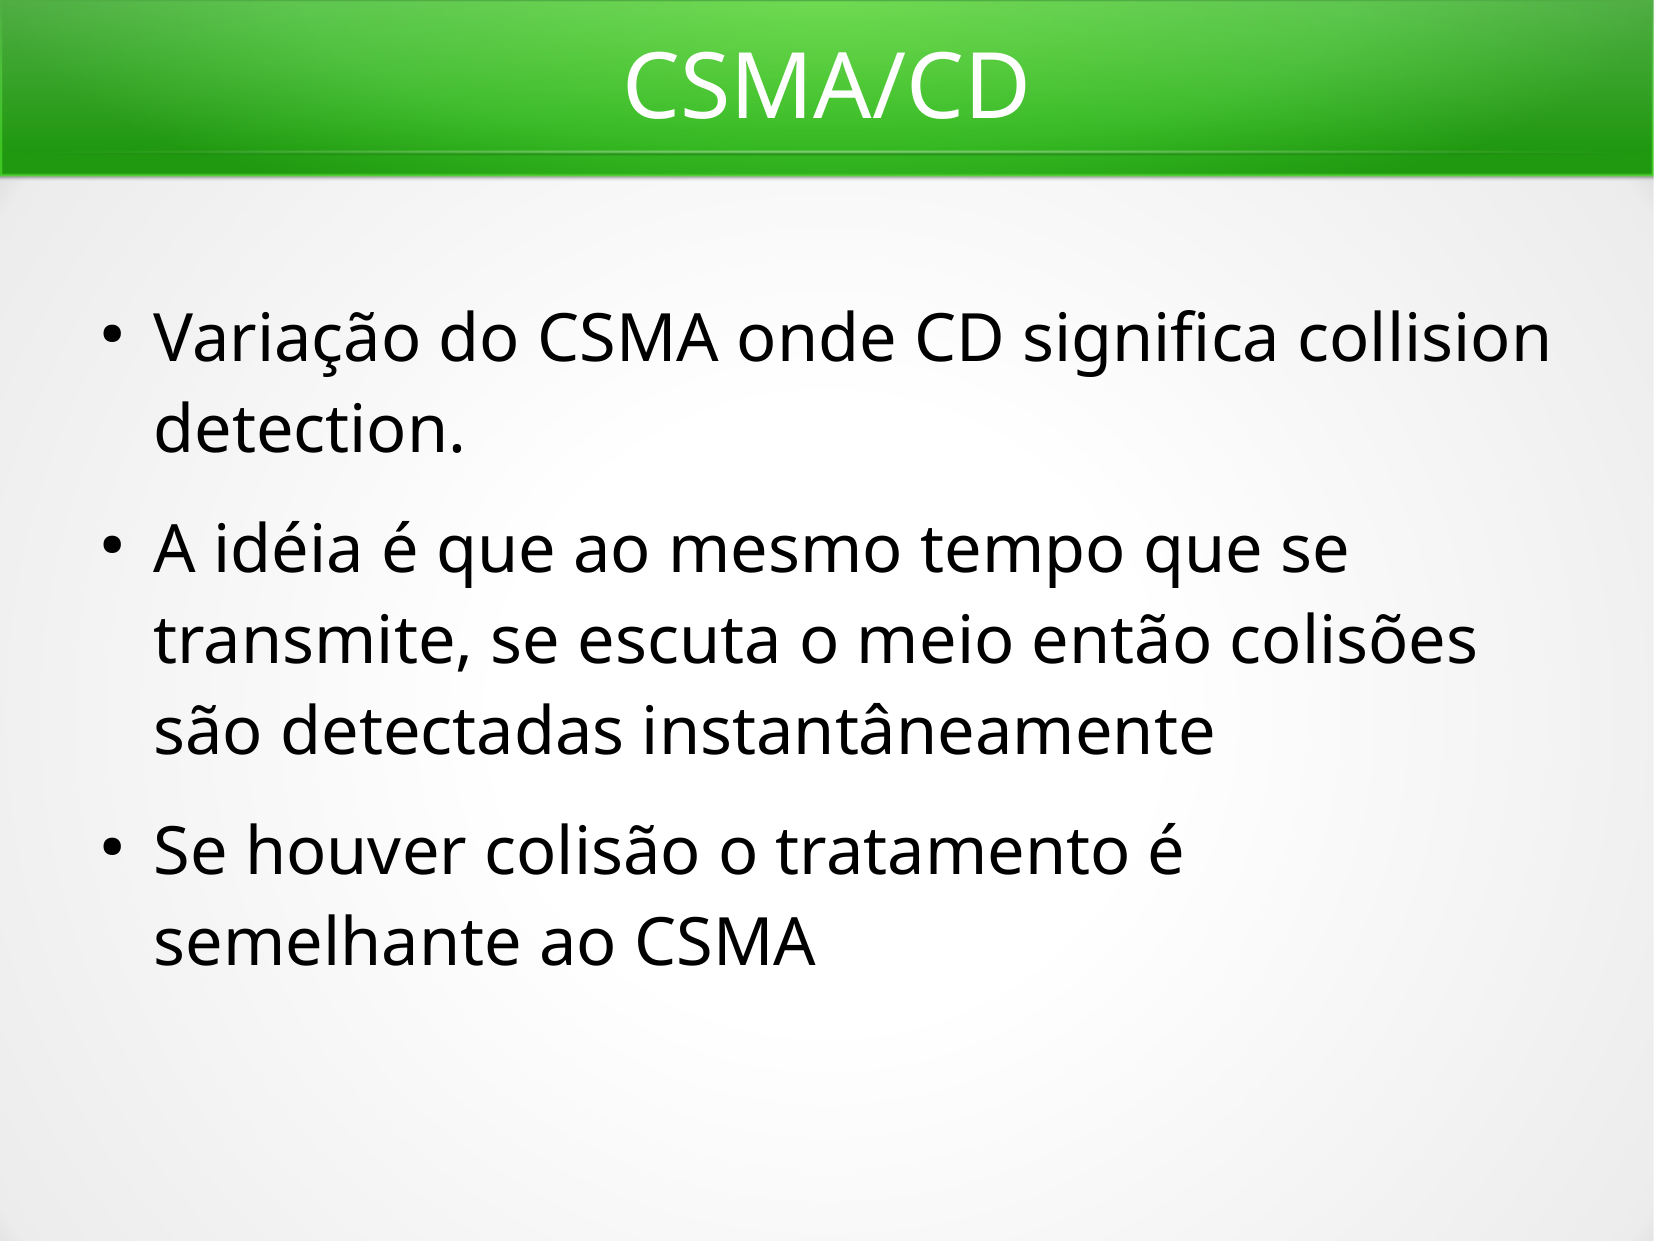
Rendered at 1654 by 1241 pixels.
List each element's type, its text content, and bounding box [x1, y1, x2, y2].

list Variação do CSMA onde CD significa collision detection. A idéia é que ao mesmo tempo que se transmite, se escuta o meio então colisões são detectadas instantâneamente Se houver colisão o tratamento é semelhante ao CSMA [82, 290, 1571, 1010]
picture [0, 0, 1654, 1241]
title CSMA/CD [82, 11, 1571, 154]
